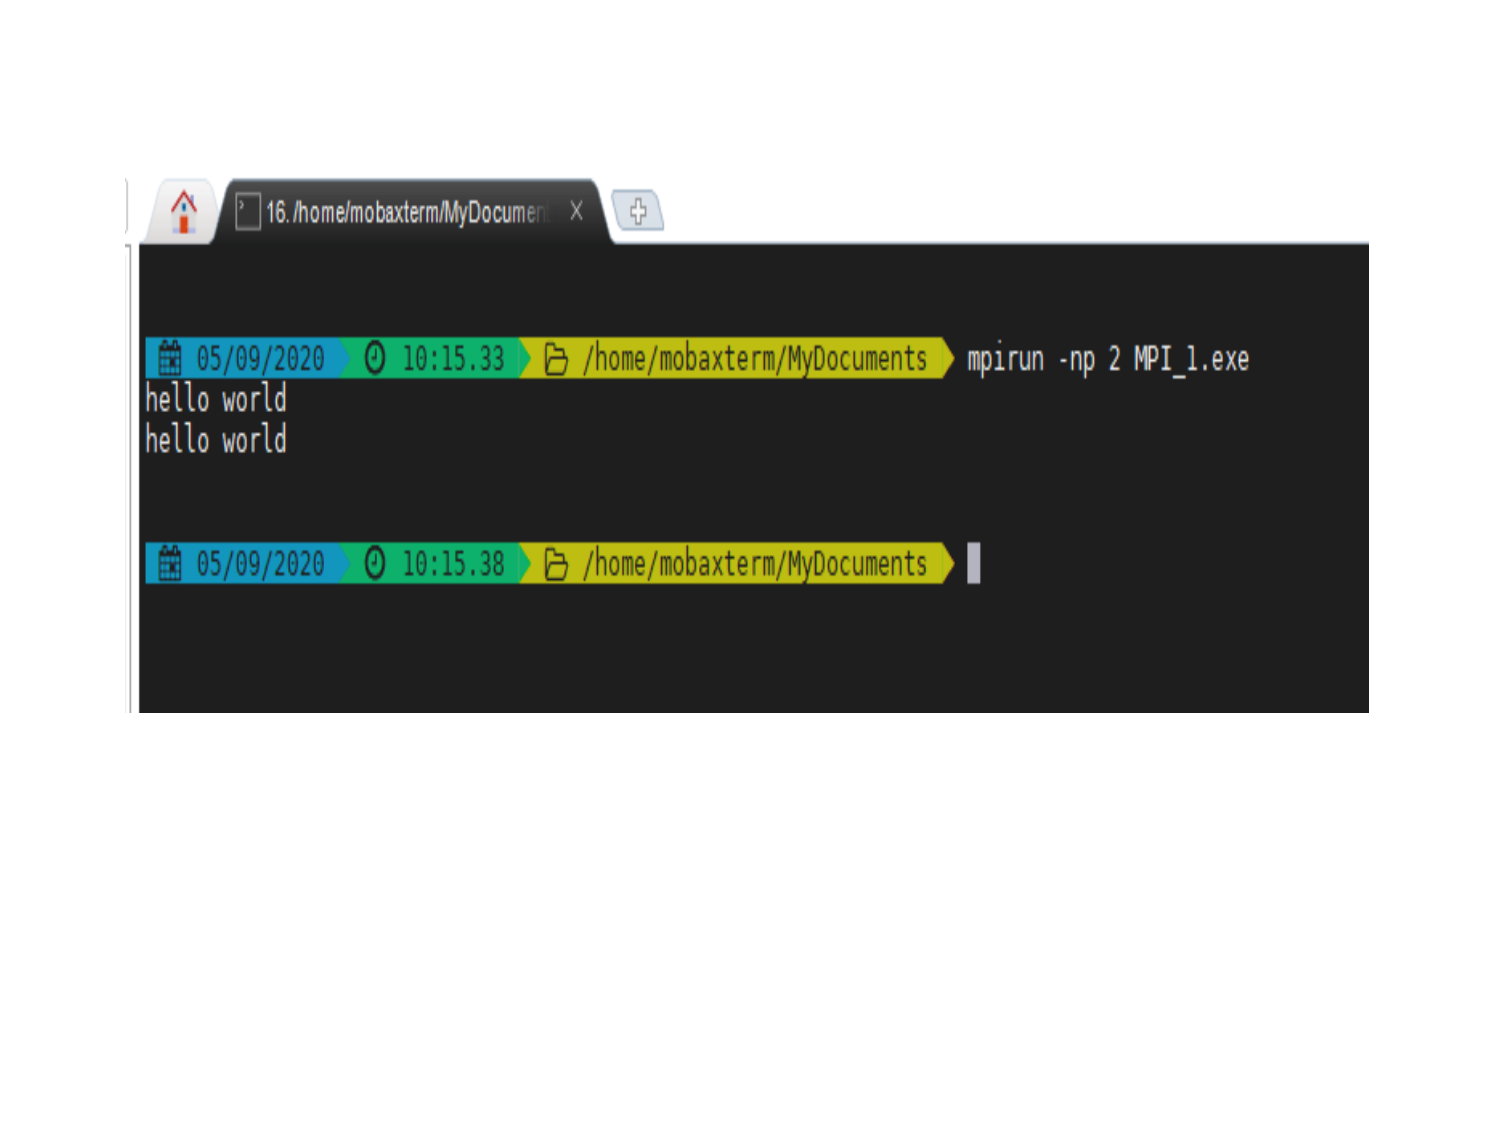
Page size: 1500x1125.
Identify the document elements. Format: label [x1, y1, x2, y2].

picture [125, 174, 1369, 713]
